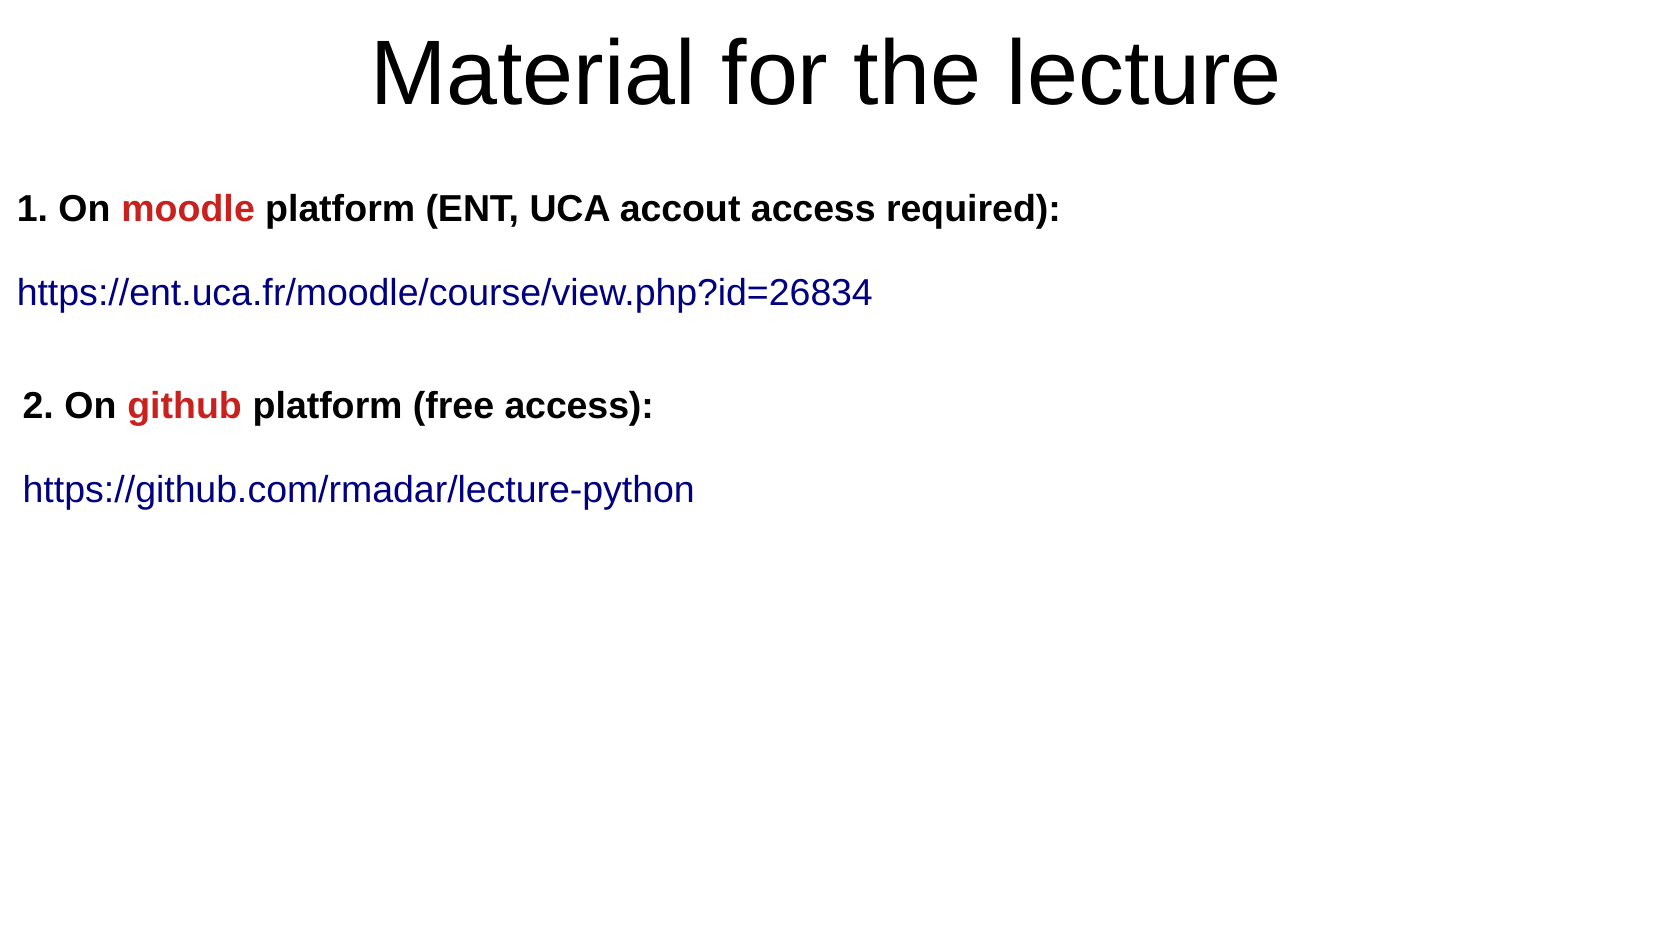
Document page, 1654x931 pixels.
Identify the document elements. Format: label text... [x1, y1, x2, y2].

title Material for the lecture [82, 0, 1571, 151]
text_box 1. On moodle platform (ENT, UCA accout access required): https://ent.uca.fr/moodle/course/view.php?id=26834 [2, 179, 1128, 321]
text_box 2. On github platform (free access): https://github.com/rmadar/lecture-python [7, 377, 1133, 518]
